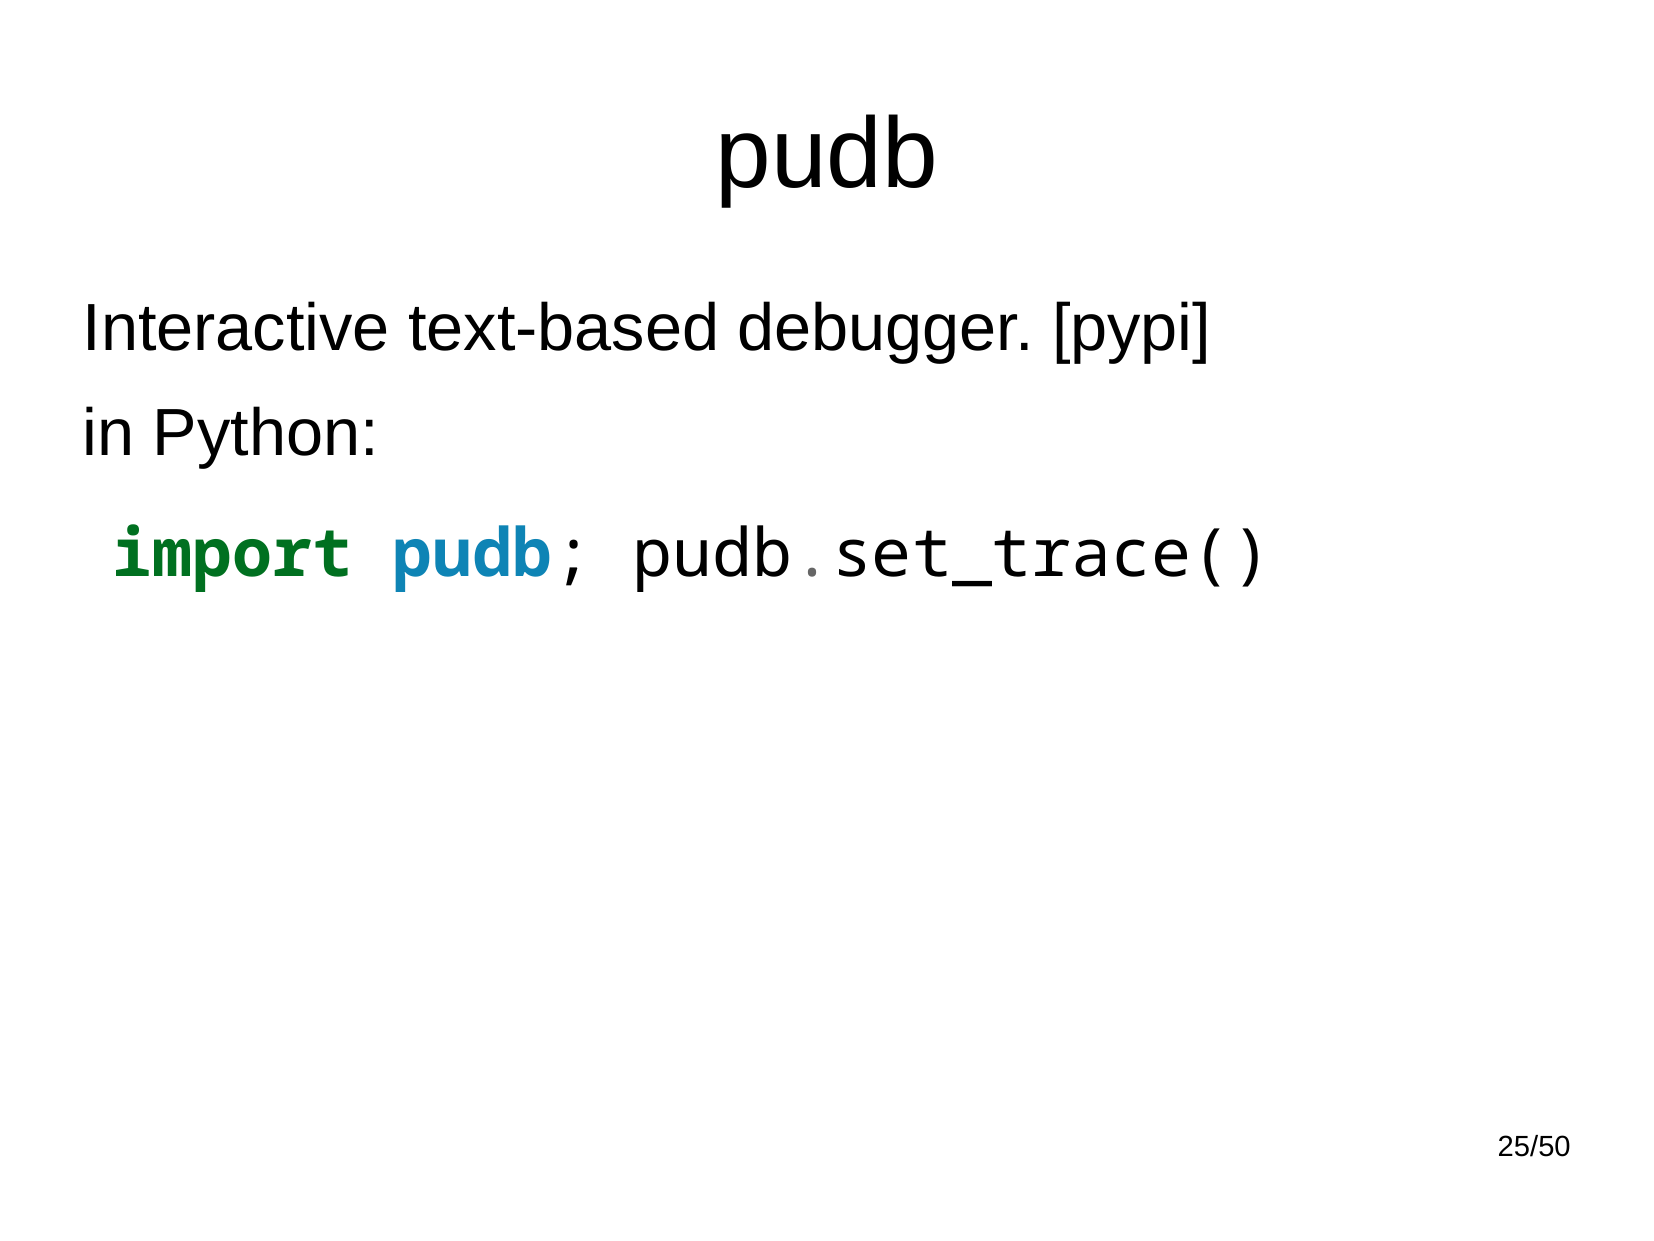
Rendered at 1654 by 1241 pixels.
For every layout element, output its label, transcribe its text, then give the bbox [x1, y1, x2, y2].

list Interactive text-based debugger. [pypi] in Python: import pudb; pudb.set_trace() [82, 290, 1571, 1010]
title pudb [82, 97, 1571, 209]
